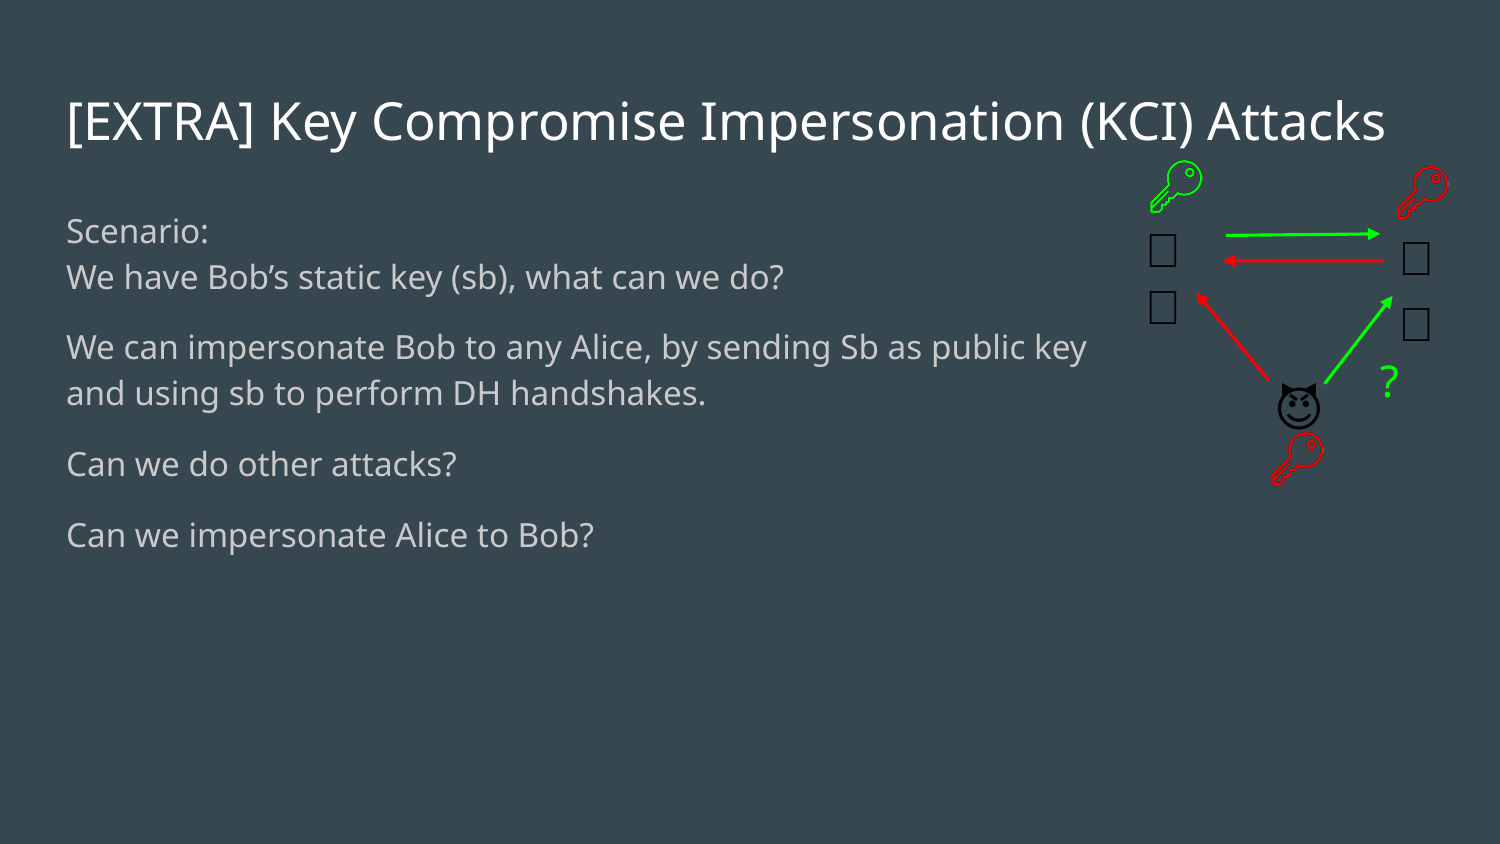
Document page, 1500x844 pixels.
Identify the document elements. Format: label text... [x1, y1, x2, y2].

picture [1150, 160, 1203, 204]
picture [1272, 432, 1324, 485]
list 👩🏻 [1129, 204, 1223, 318]
list 👨🏻 [1383, 204, 1476, 318]
picture [1397, 166, 1449, 219]
title [EXTRA] Key Compromise Impersonation (KCI) Attacks [51, 72, 1449, 167]
list 😈 [1259, 354, 1353, 469]
text_box ? [1364, 338, 1417, 422]
list Scenario: We have Bob’s static key (sb), what can we do? We can impersonate Bob to any Alice, by sending Sb as public key and using sb to perform DH handshakes. Can we do other attacks? Can we impersonate Alice to Bob? [51, 189, 1152, 750]
